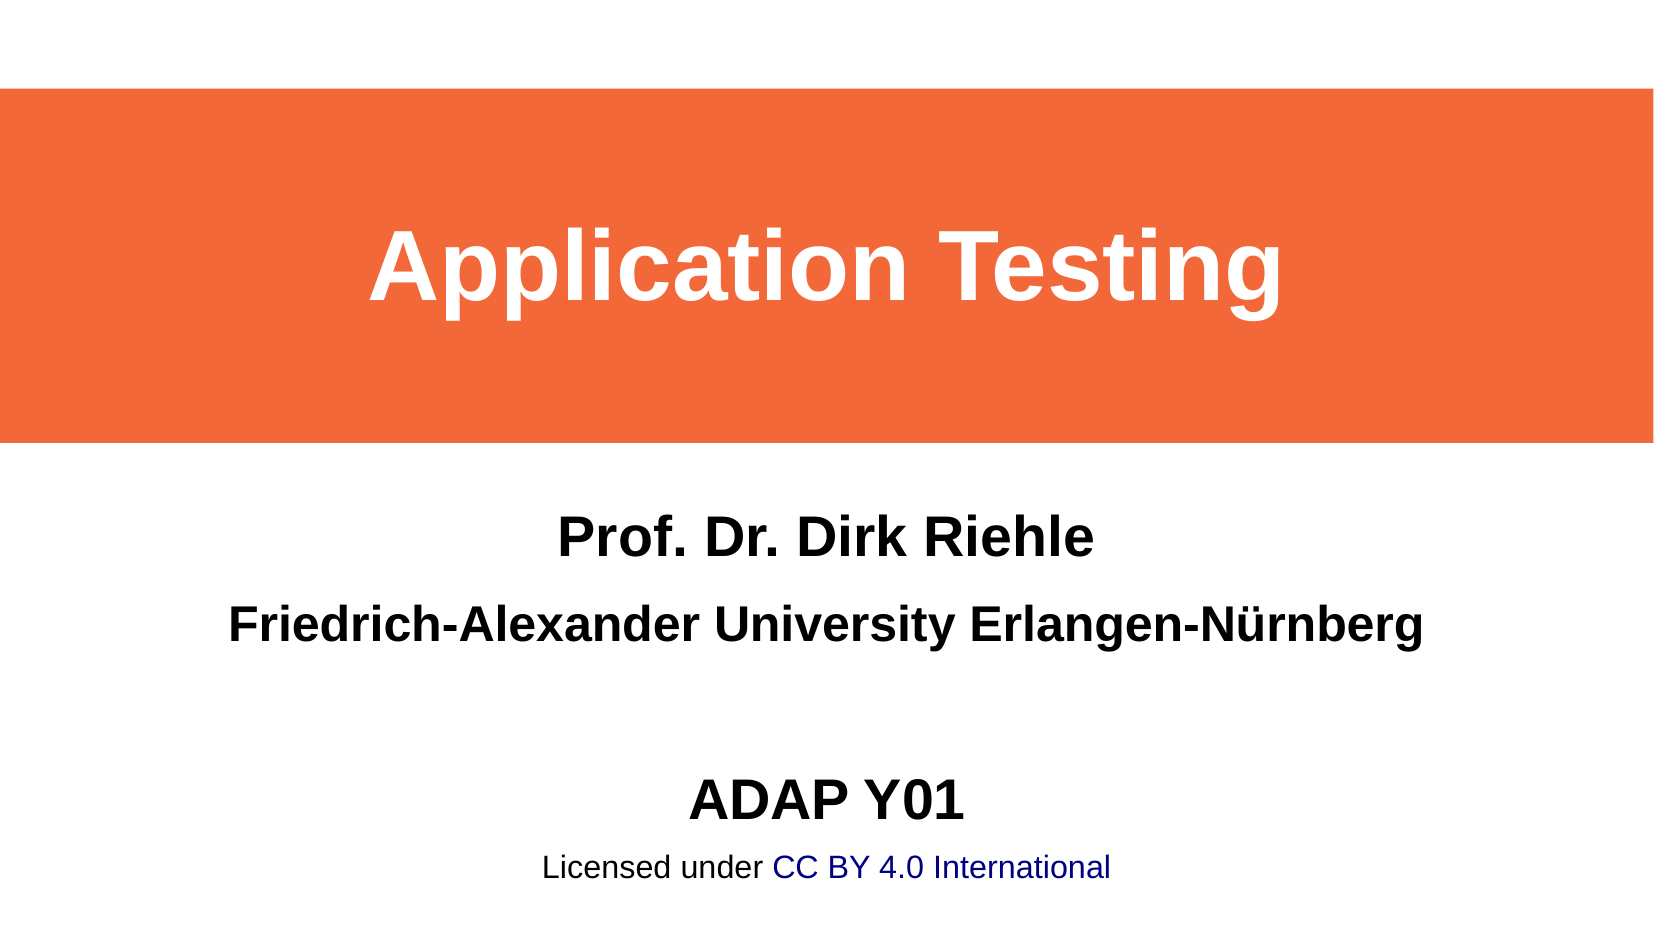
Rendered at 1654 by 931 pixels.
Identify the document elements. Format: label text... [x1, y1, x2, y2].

subtitle Prof. Dr. Dirk Riehle Friedrich-Alexander University Erlangen-Nürnberg ADAP Y01 Licensed under CC BY 4.0 International [29, 472, 1625, 886]
title Application Testing [0, 88, 1654, 443]
